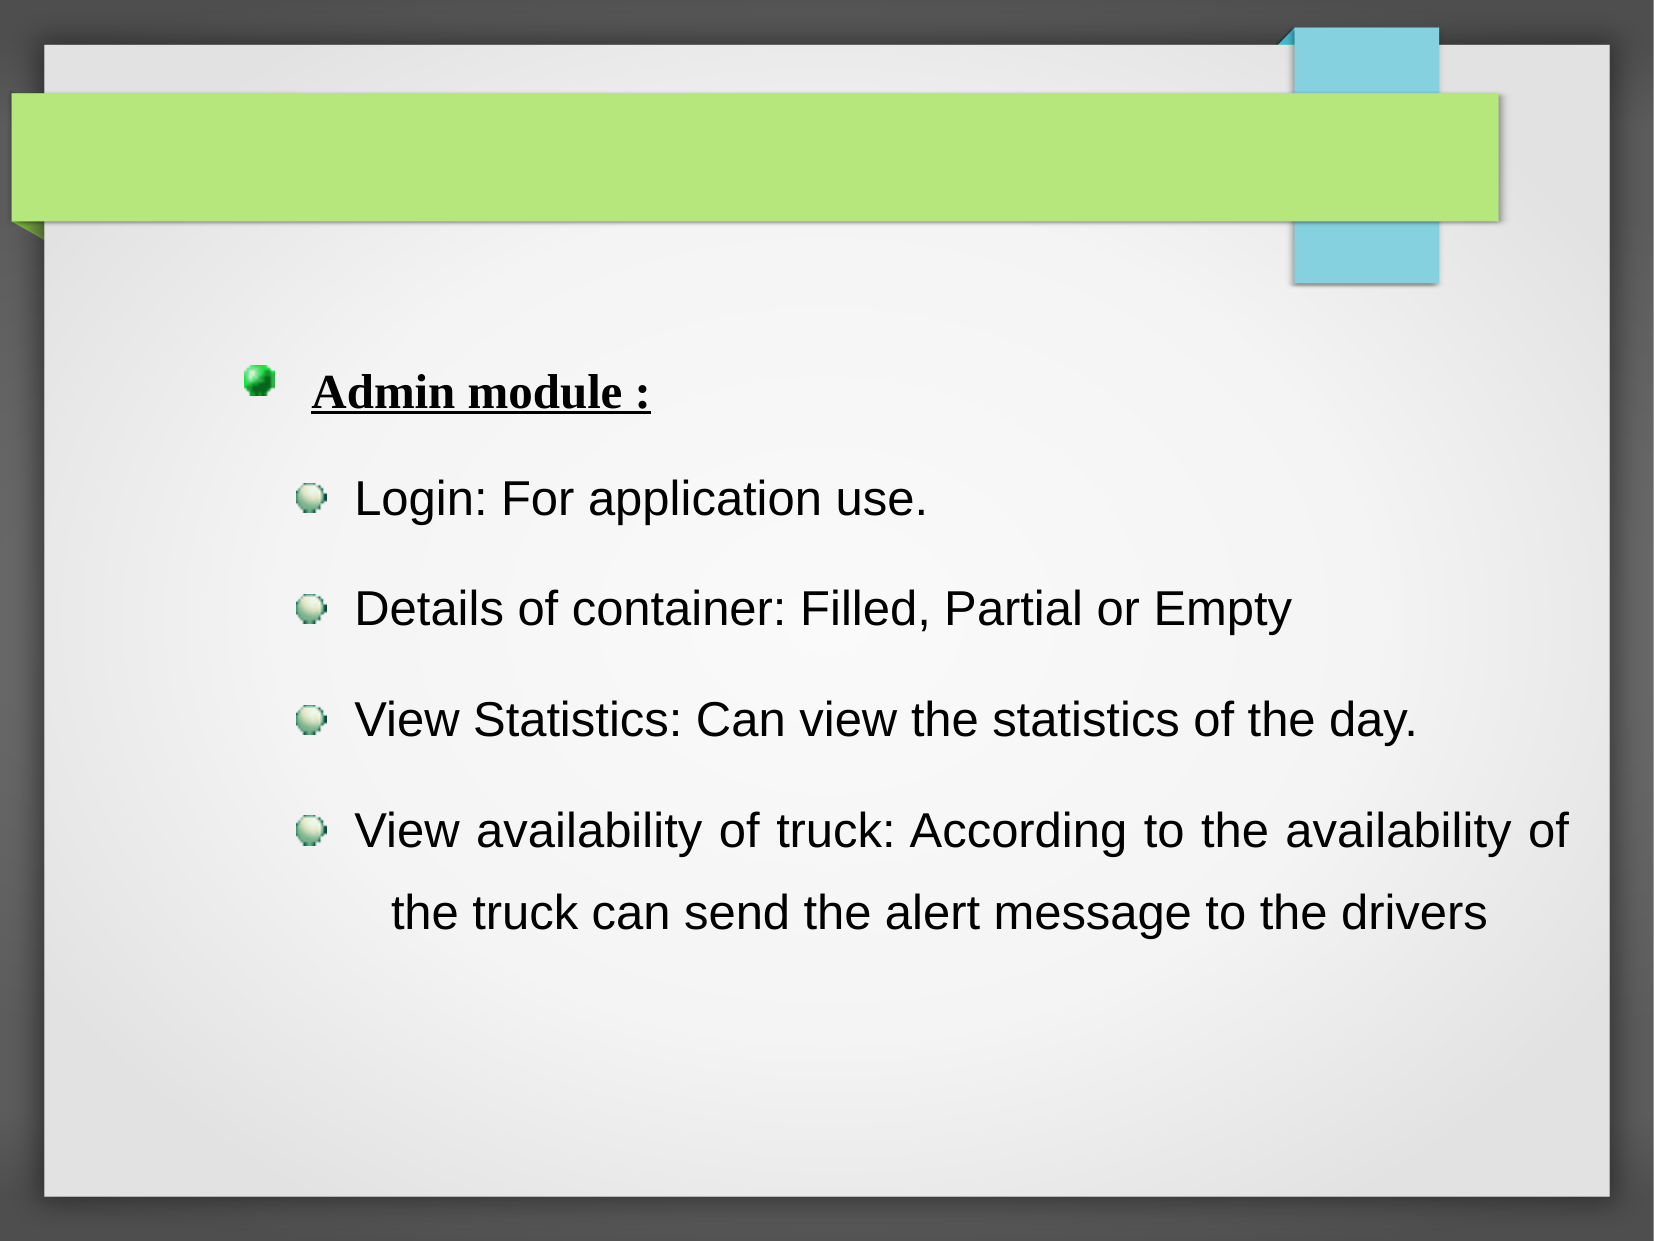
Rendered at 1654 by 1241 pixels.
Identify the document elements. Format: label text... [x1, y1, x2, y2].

list Admin module : Login: For application use. Details of container: Filled, Partial or Empty View Statistics: Can view the statistics of the day. View availability of truck: According to the availability of the truck can send the alert message to the drivers [82, 290, 1571, 1010]
picture [0, 0, 1654, 1241]
